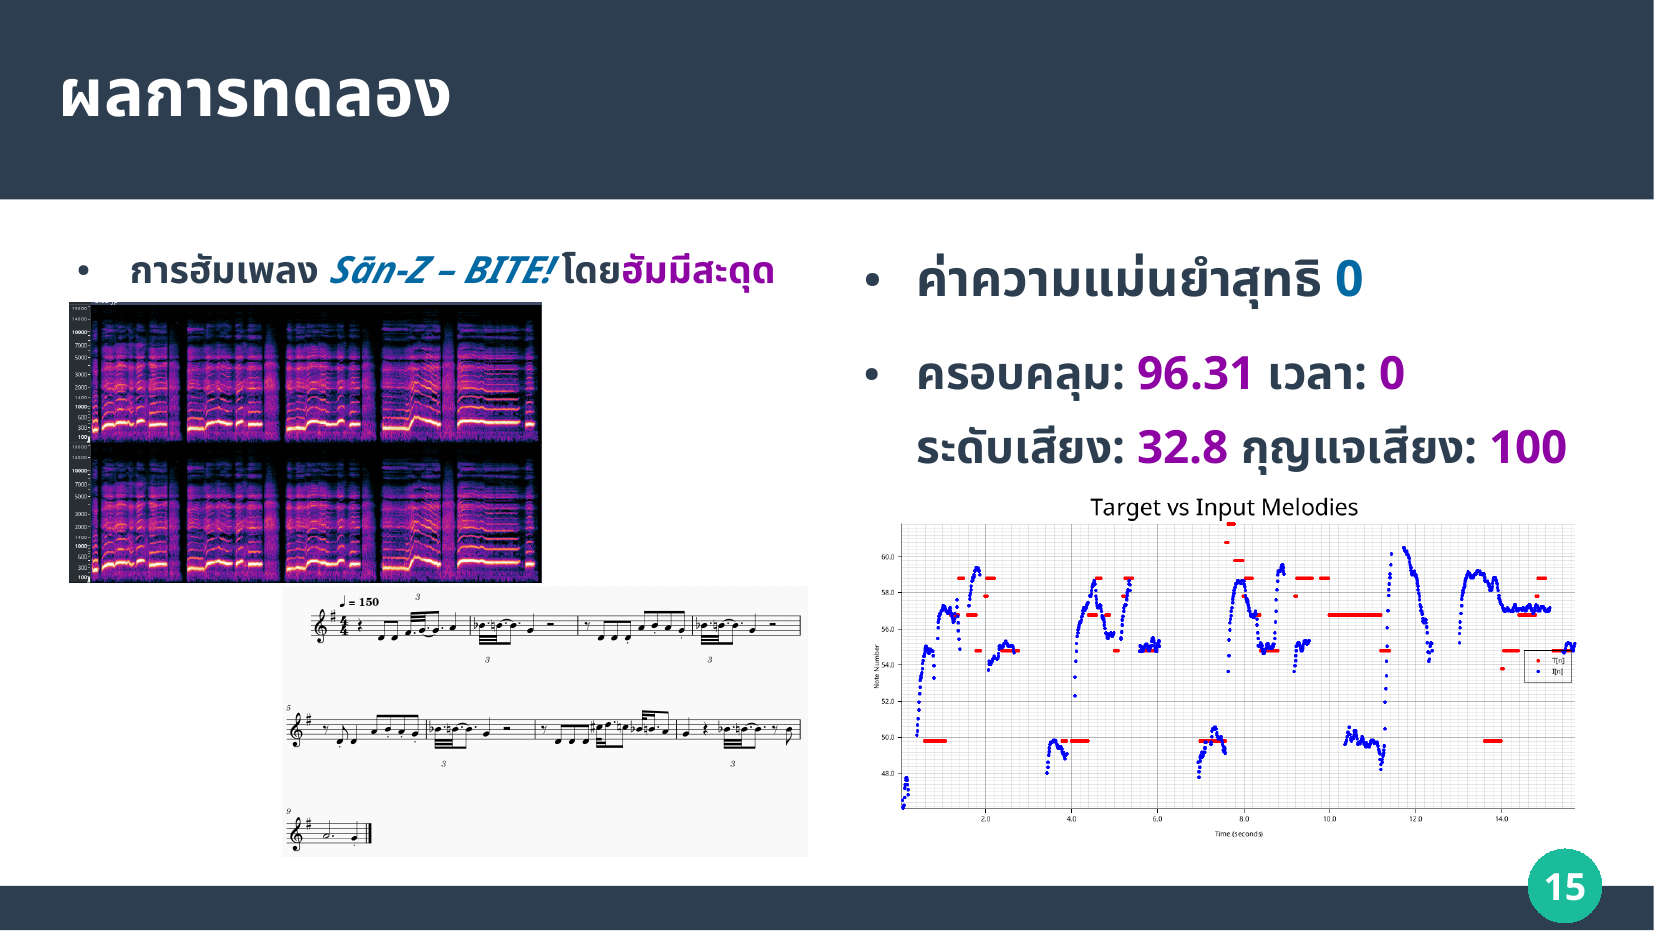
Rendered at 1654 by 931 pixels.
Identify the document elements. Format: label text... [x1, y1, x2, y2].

picture [866, 486, 1582, 845]
picture [282, 586, 808, 857]
picture [69, 302, 542, 583]
list การฮัมเพลง Sān-Z – BITE! โดยฮัมมีสะดุด [59, 243, 809, 864]
list ค่าความแม่นยำสุทธิ 0 ครอบคลุม: 96.31 เวลา: 0 ระดับเสียง: 32.8 กุญแจเสียง: 100 [845, 243, 1596, 864]
title ผลการทดลอง [59, 37, 1595, 155]
